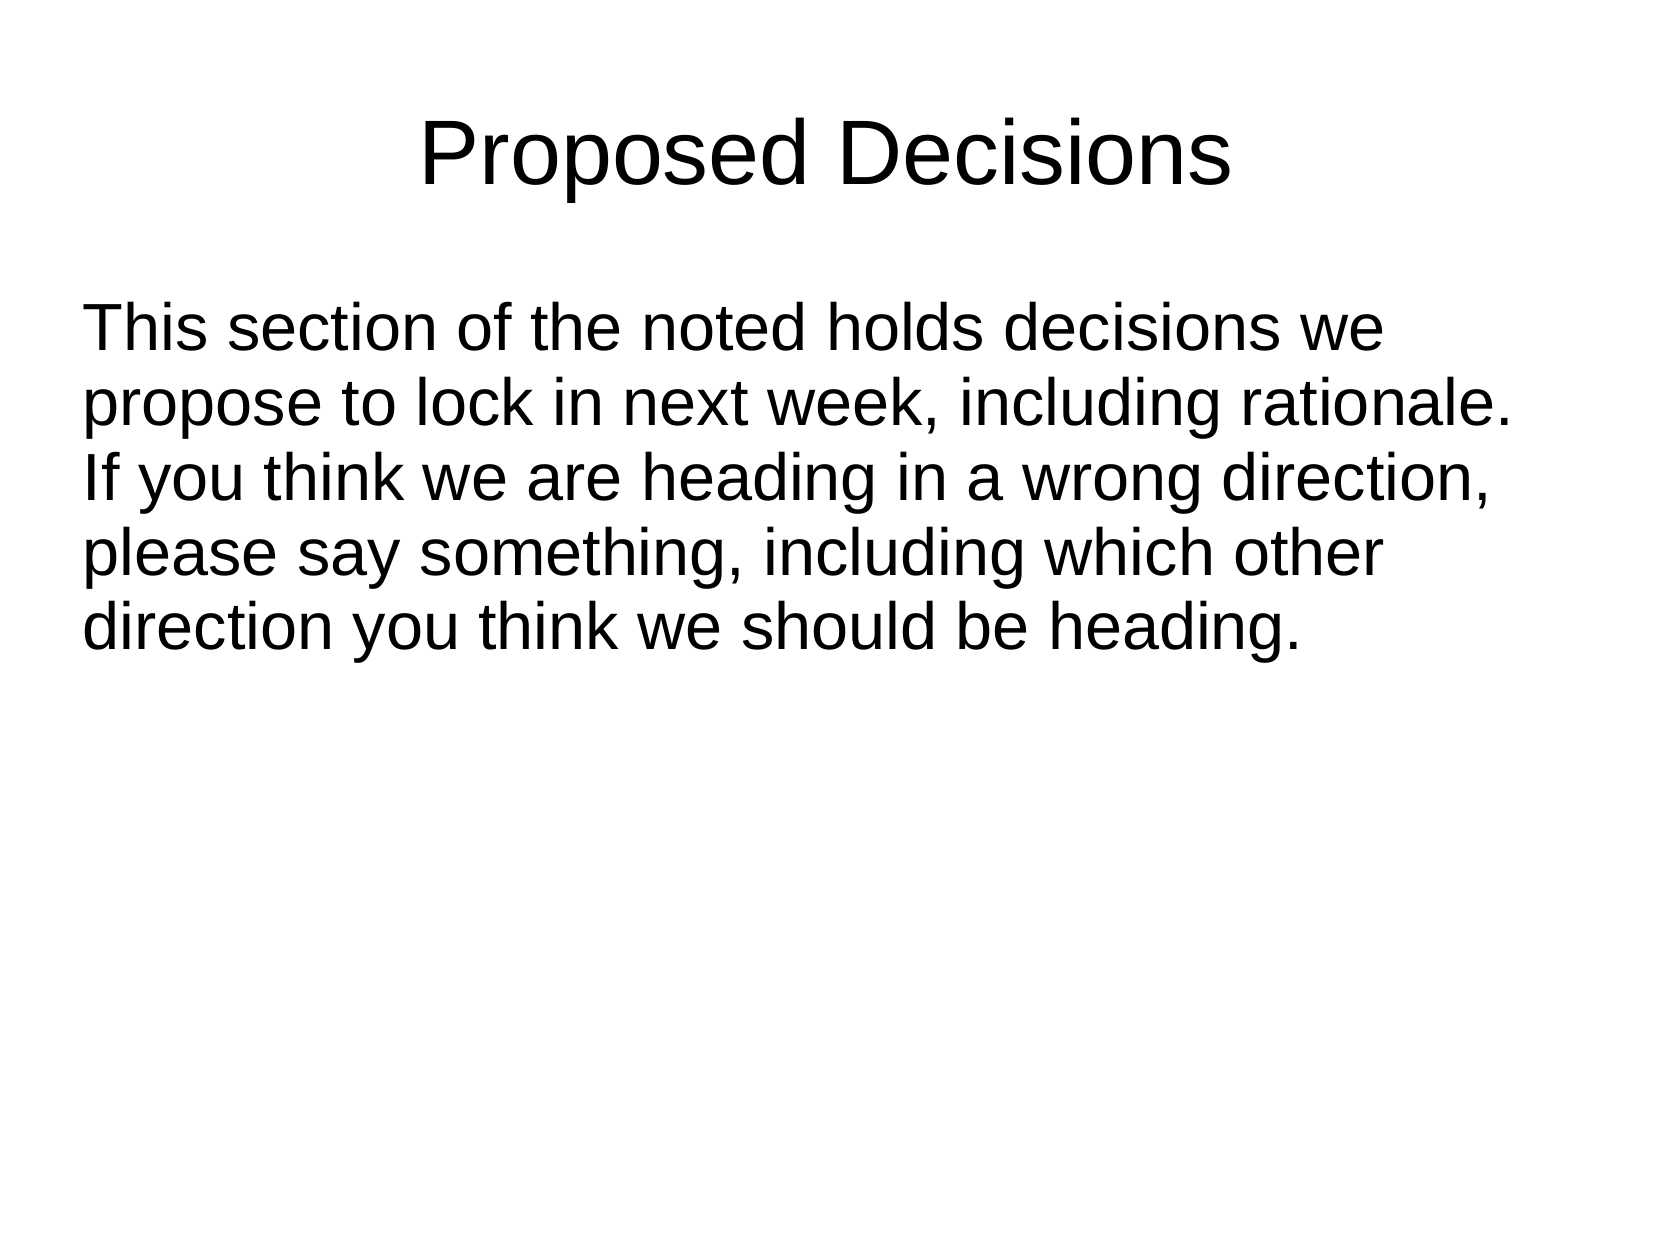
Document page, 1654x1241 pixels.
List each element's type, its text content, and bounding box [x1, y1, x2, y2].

title Proposed Decisions [82, 49, 1571, 257]
list This section of the noted holds decisions we propose to lock in next week, including rationale. If you think we are heading in a wrong direction, please say something, including which other direction you think we should be heading. [82, 290, 1571, 1109]
